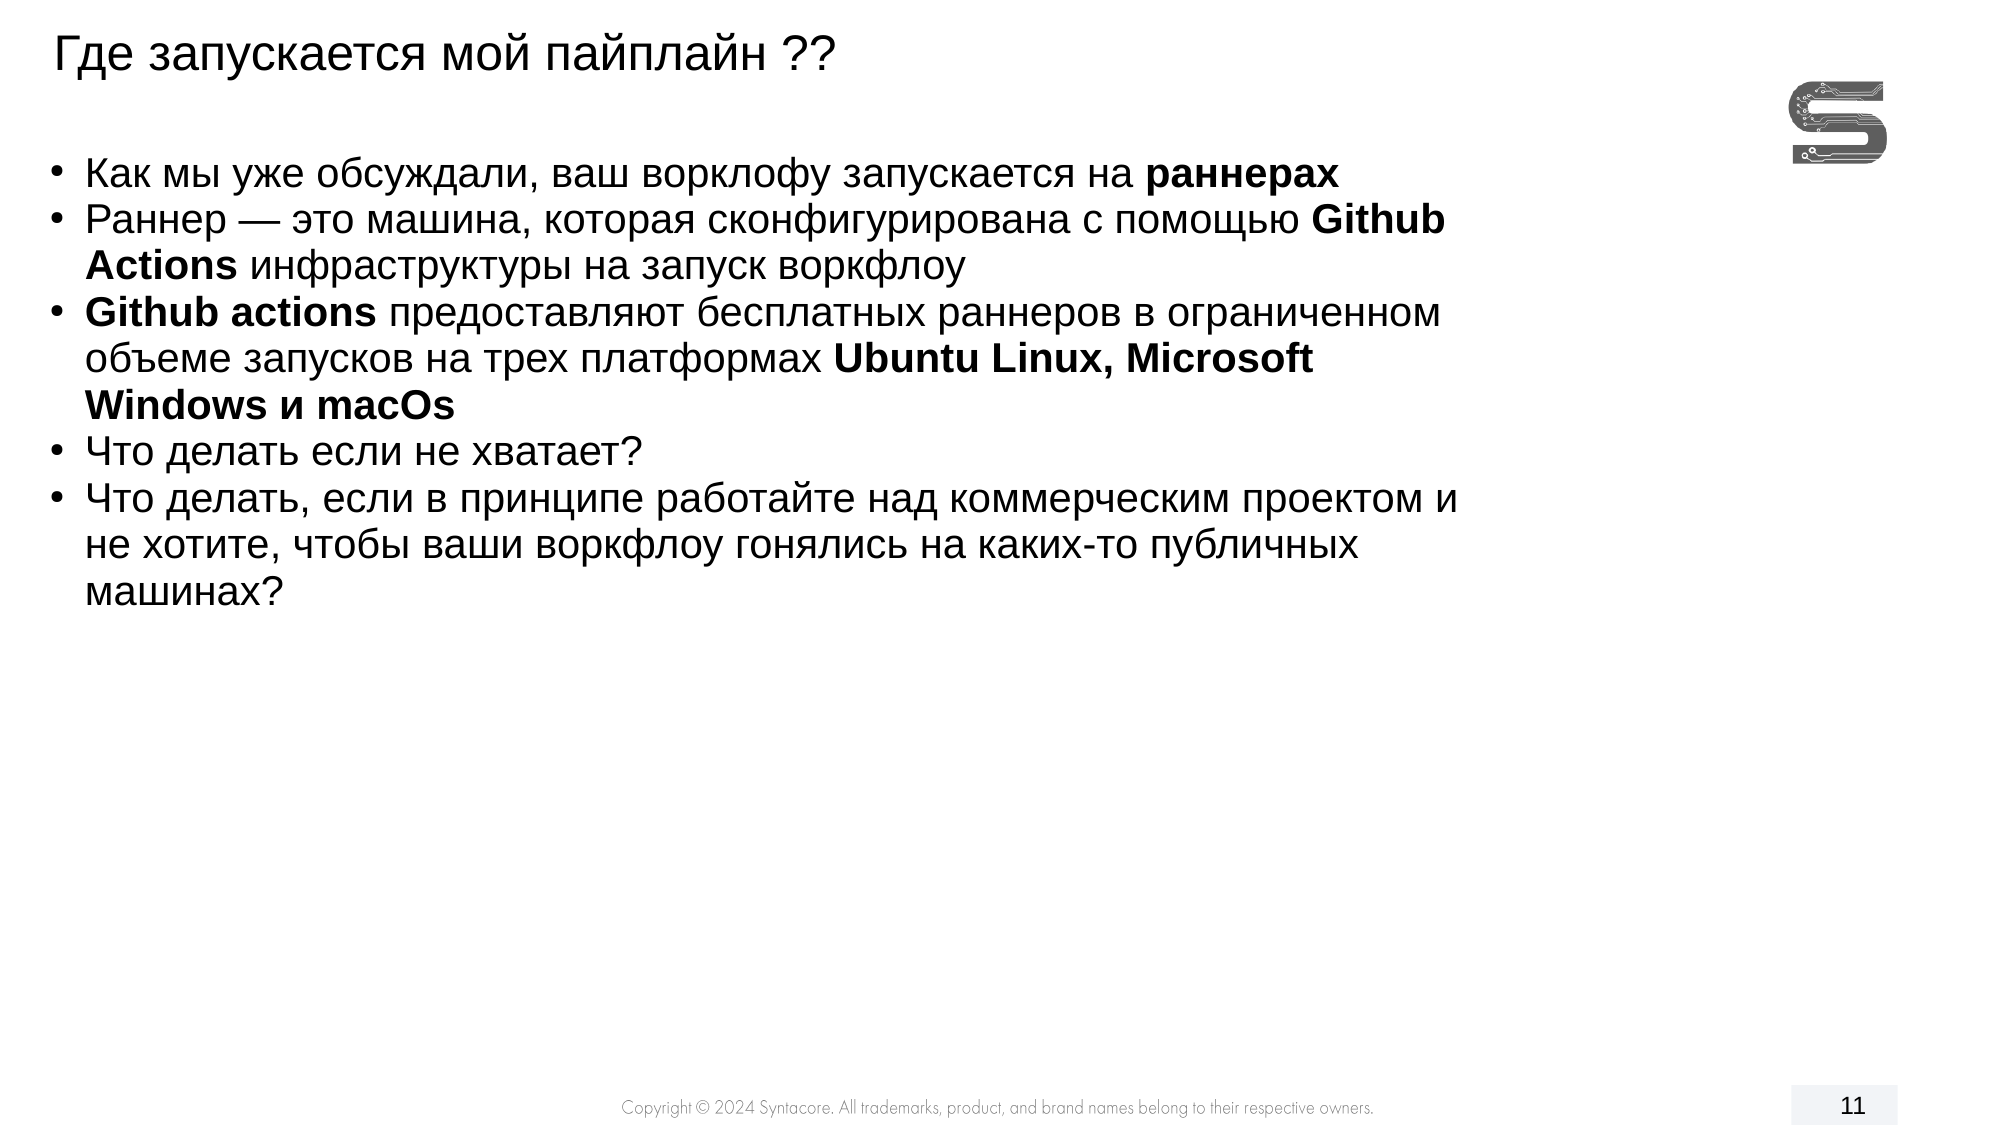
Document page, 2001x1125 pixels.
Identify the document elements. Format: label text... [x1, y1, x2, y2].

text_box Где запускается мой пайплайн ?? [0, 18, 1004, 89]
picture [621, 1094, 1381, 1119]
text_box <number> [1825, 1084, 1969, 1125]
text_box Как мы уже обсуждали, ваш ворклофу запускается на раннерах Раннер — это машина, которая сконфигурирована с помощью Github Actions инфраструктуры на запуск воркфлоу Github actions предоставляют бесплатных раннеров в ограниченном объеме запусков на трех платформах Ubuntu Linux, Microsoft Windows и macOs Что делать если не хватает? Что делать, если в принципе работайте над коммерческим проектом и не хотите, чтобы ваши воркфлоу гонялись на каких-то публичных машинах? [34, 141, 1506, 622]
picture [1788, 81, 1887, 164]
